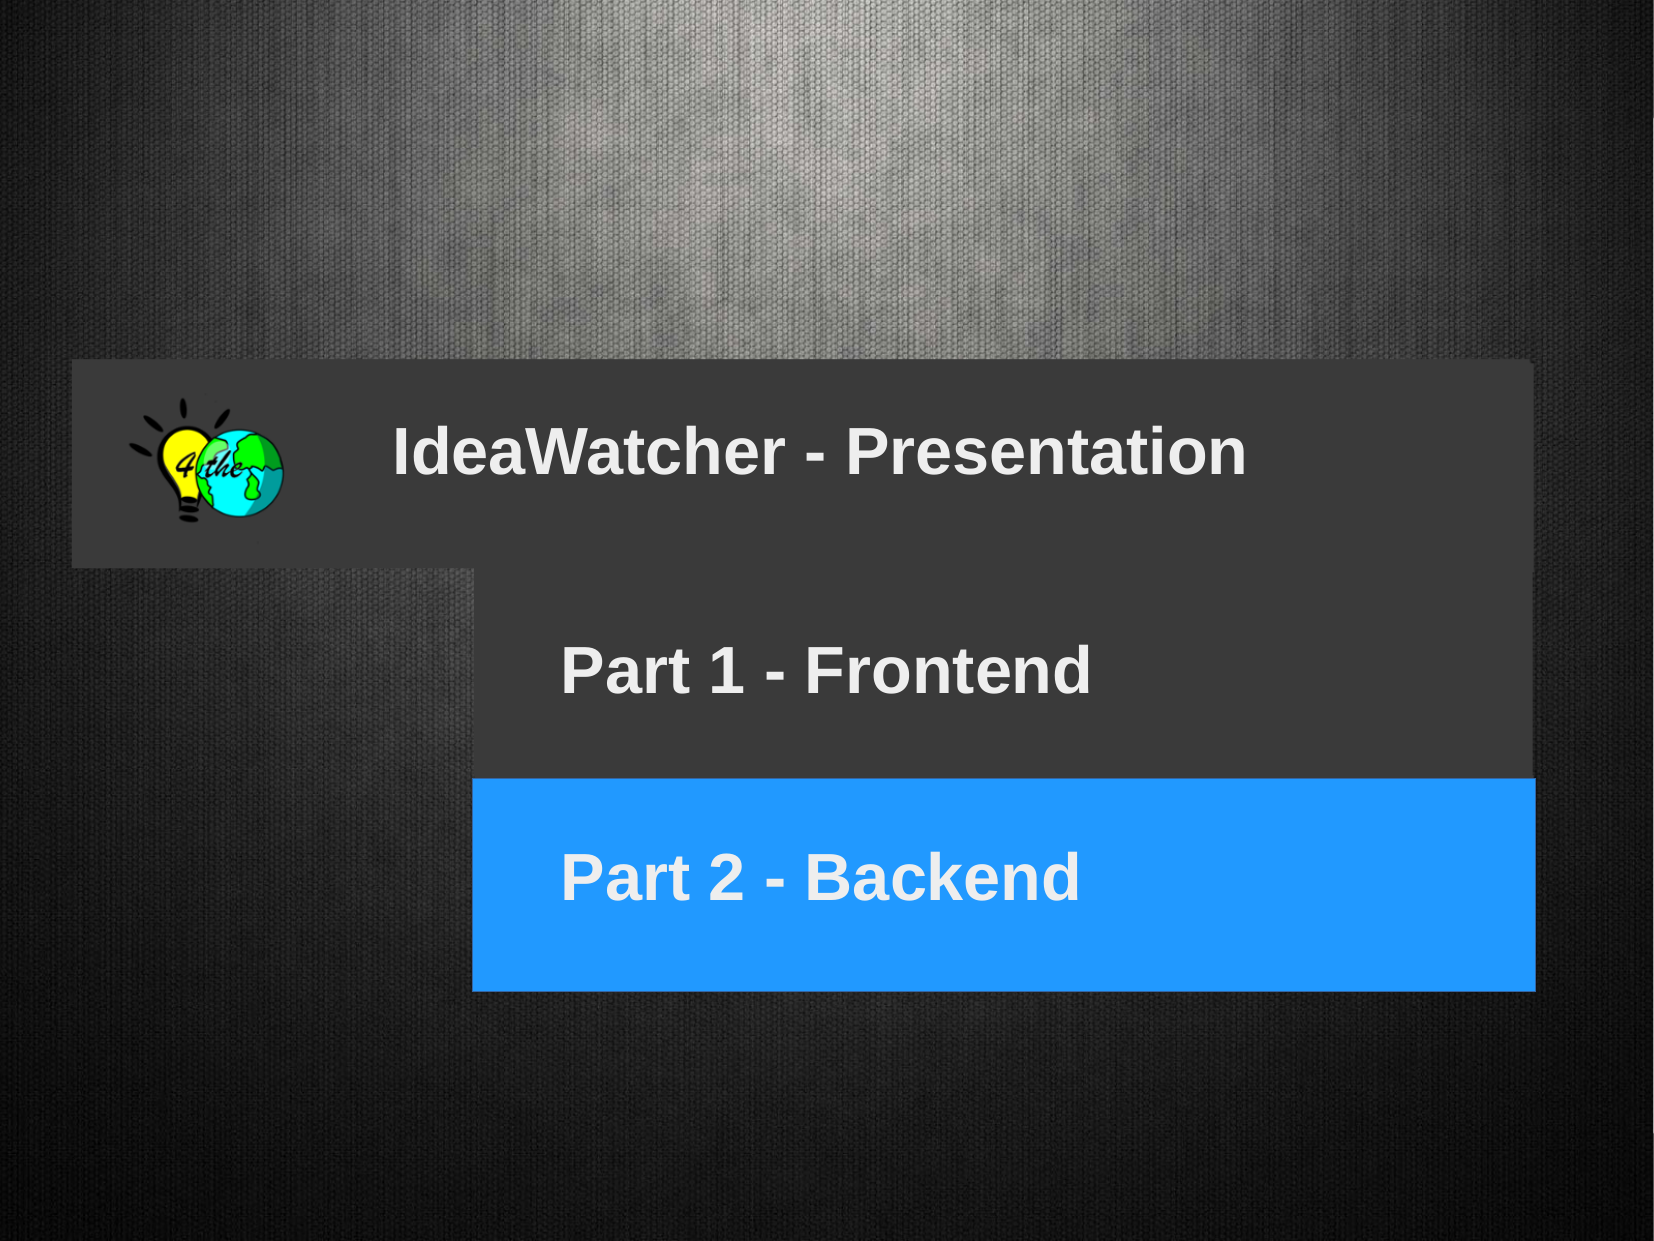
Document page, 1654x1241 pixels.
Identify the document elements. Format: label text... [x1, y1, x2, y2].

text_box Part 1 - Frontend [545, 625, 1441, 790]
text_box Part 2 - Backend [545, 832, 1453, 922]
picture [0, 0, 1654, 1241]
text_box [472, 778, 1536, 992]
text_box IdeaWatcher - Presentation [377, 406, 1501, 571]
